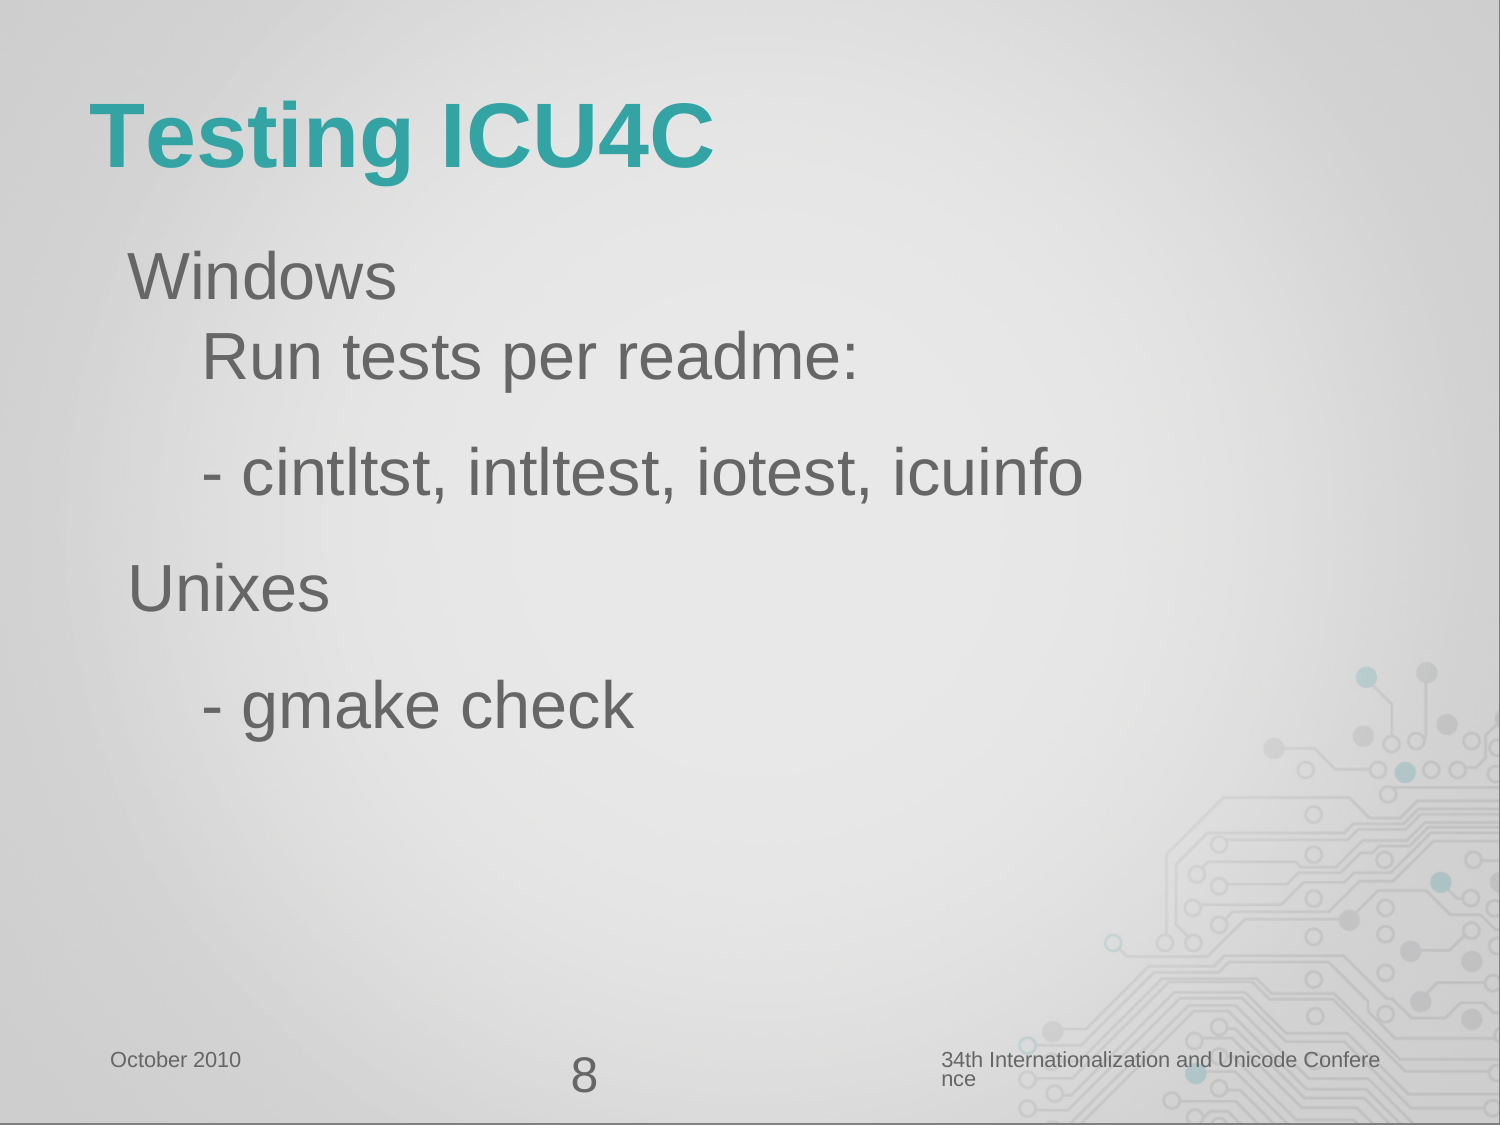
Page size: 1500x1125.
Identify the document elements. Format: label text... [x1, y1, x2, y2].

list Windows Run tests per readme: - cintltst, intltest, iotest, icuinfo Unixes - gmake check [112, 224, 1388, 982]
picture [0, 0, 1499, 1123]
title Testing ICU4C [75, 68, 1426, 194]
